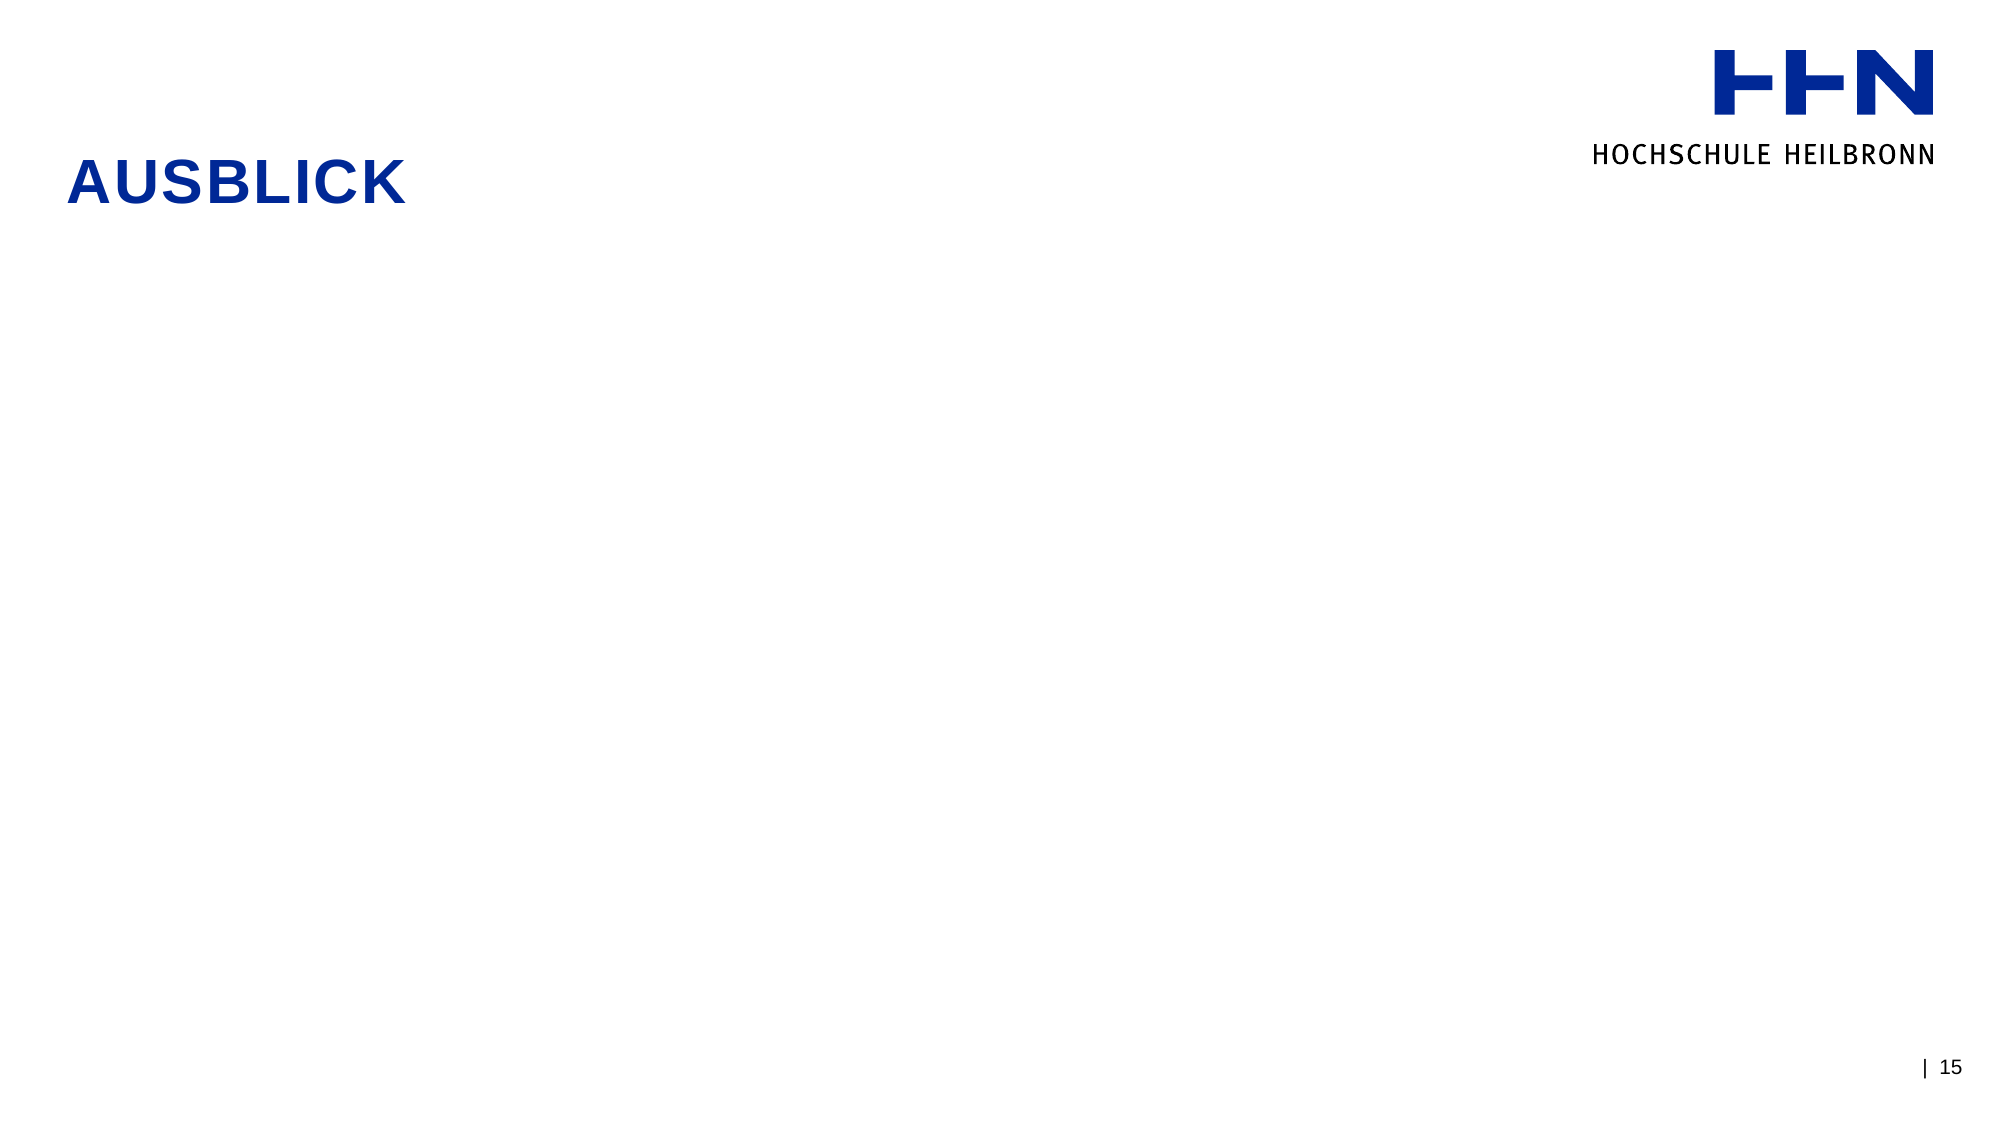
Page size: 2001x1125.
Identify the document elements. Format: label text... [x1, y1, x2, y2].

text_box | <Foliennummer> [1624, 1054, 1963, 1093]
title Ausblick [66, 147, 1933, 290]
